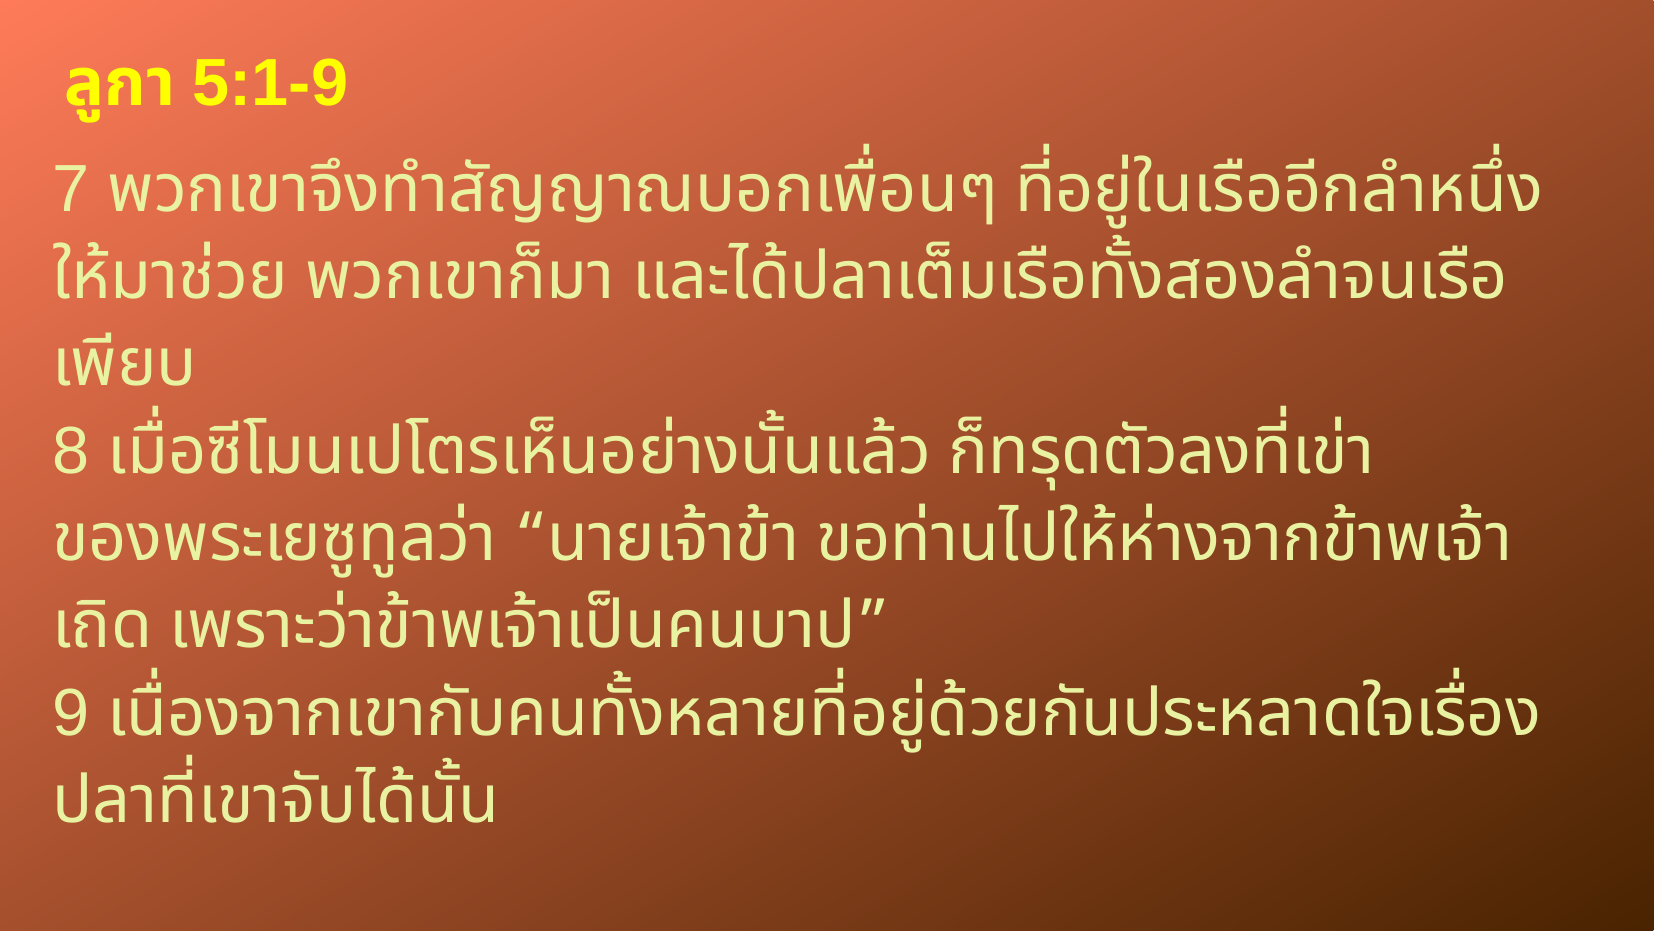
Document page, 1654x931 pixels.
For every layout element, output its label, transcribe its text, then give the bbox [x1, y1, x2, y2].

text_box 7 พวกเขาจึงทำสัญญาณบอกเพื่อนๆ ที่อยู่ในเรืออีกลำหนึ่งให้มาช่วย พวกเขาก็มา และได้ปลาเต็มเรือทั้งสองลำจนเรือเพียบ 8 เมื่อซีโมนเปโตรเห็นอย่างนั้นแล้ว ก็ทรุดตัวลงที่เข่า ของพระเยซูทูลว่า “นายเจ้าข้า ขอท่านไปให้ห่างจากข้าพเจ้าเถิด เพราะว่าข้าพเจ้าเป็นคนบาป” 9 เนื่องจากเขากับคนทั้งหลายที่อยู่ด้วยกันประหลาดใจเรื่องปลาที่เขาจับได้นั้น [37, 143, 1613, 931]
text_box ลูกา 5:1-9 [37, 37, 376, 141]
